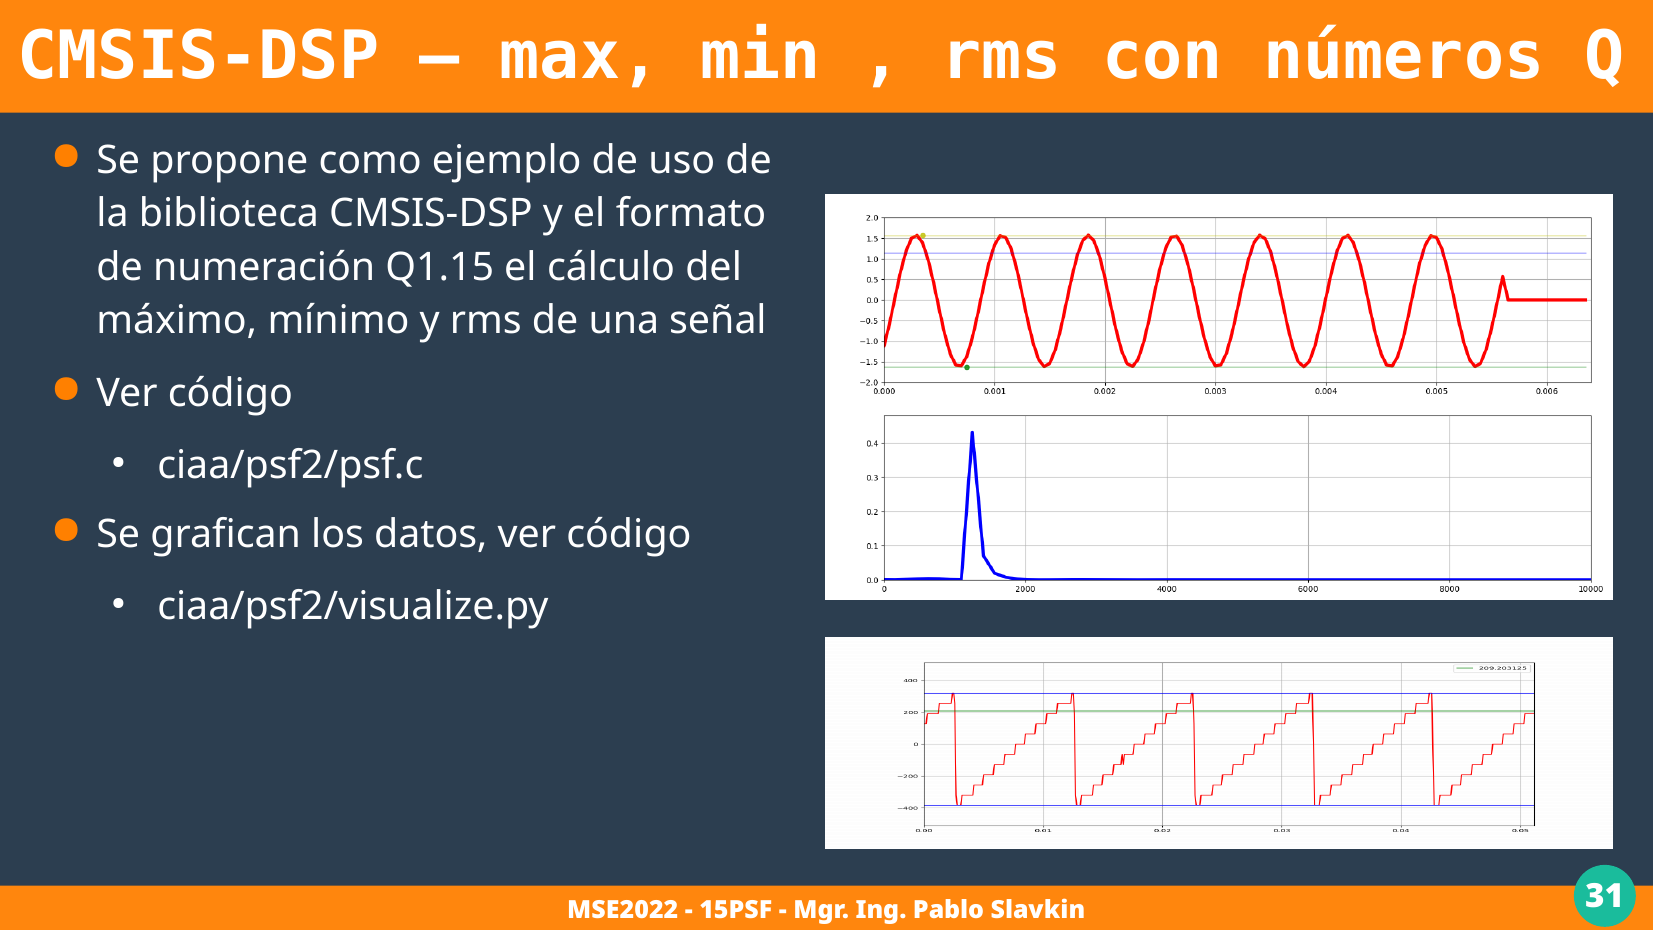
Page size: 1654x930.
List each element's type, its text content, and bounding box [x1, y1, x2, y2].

picture [825, 637, 1613, 849]
list Se propone como ejemplo de uso de la biblioteca CMSIS-DSP y el formato de numeración Q1.15 el cálculo del máximo, mínimo y rms de una señal Ver código ciaa/psf2/psf.c Se grafican los datos, ver código ciaa/psf2/visualize.py [35, 131, 788, 638]
picture [825, 194, 1613, 601]
title CMSIS-DSP – max, min , rms con números Q [17, 16, 1653, 113]
